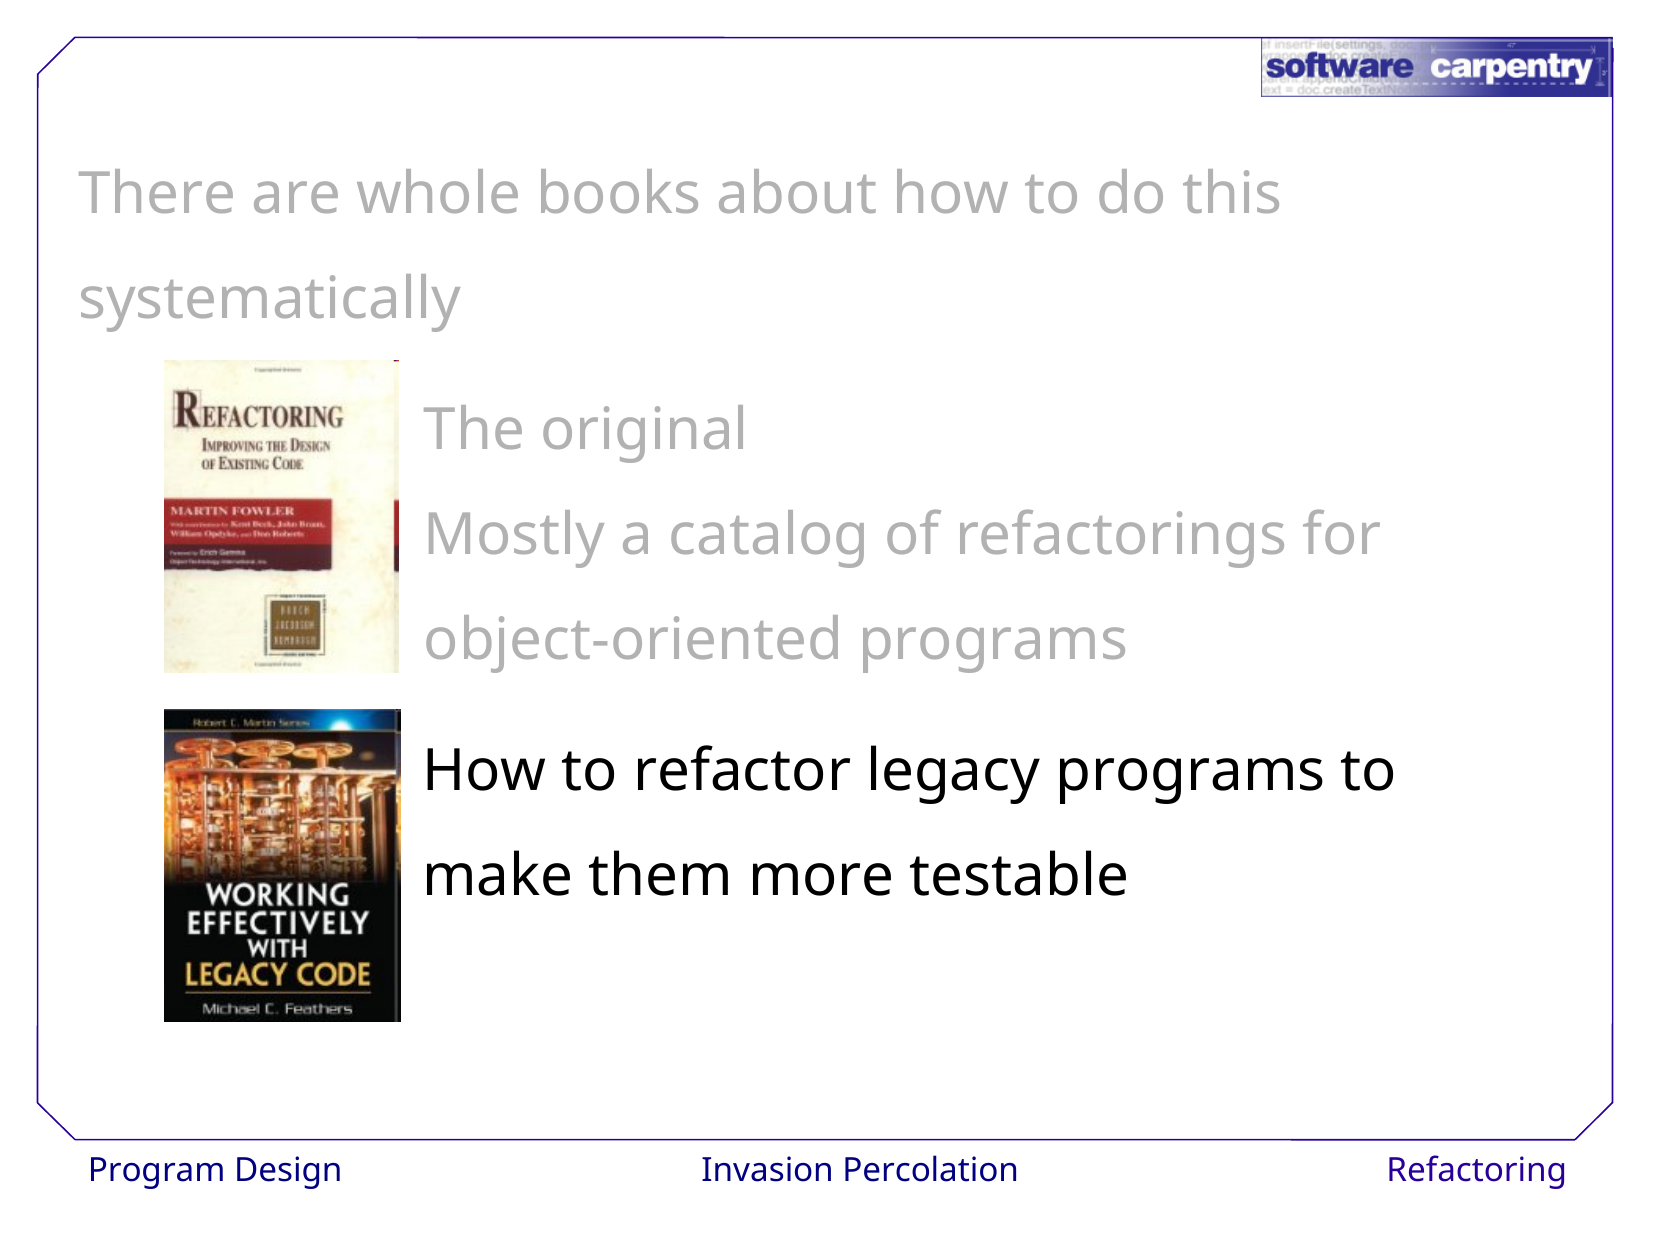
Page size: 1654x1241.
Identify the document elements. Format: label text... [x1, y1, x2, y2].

text_box There are whole books about how to do this systematically [63, 112, 1448, 338]
text_box How to refactor legacy programs to make them more testable [407, 689, 1563, 916]
picture [164, 360, 399, 673]
picture [1261, 39, 1613, 97]
text_box The original Mostly a catalog of refactorings for object-oriented programs [408, 348, 1547, 679]
picture [164, 709, 401, 1022]
